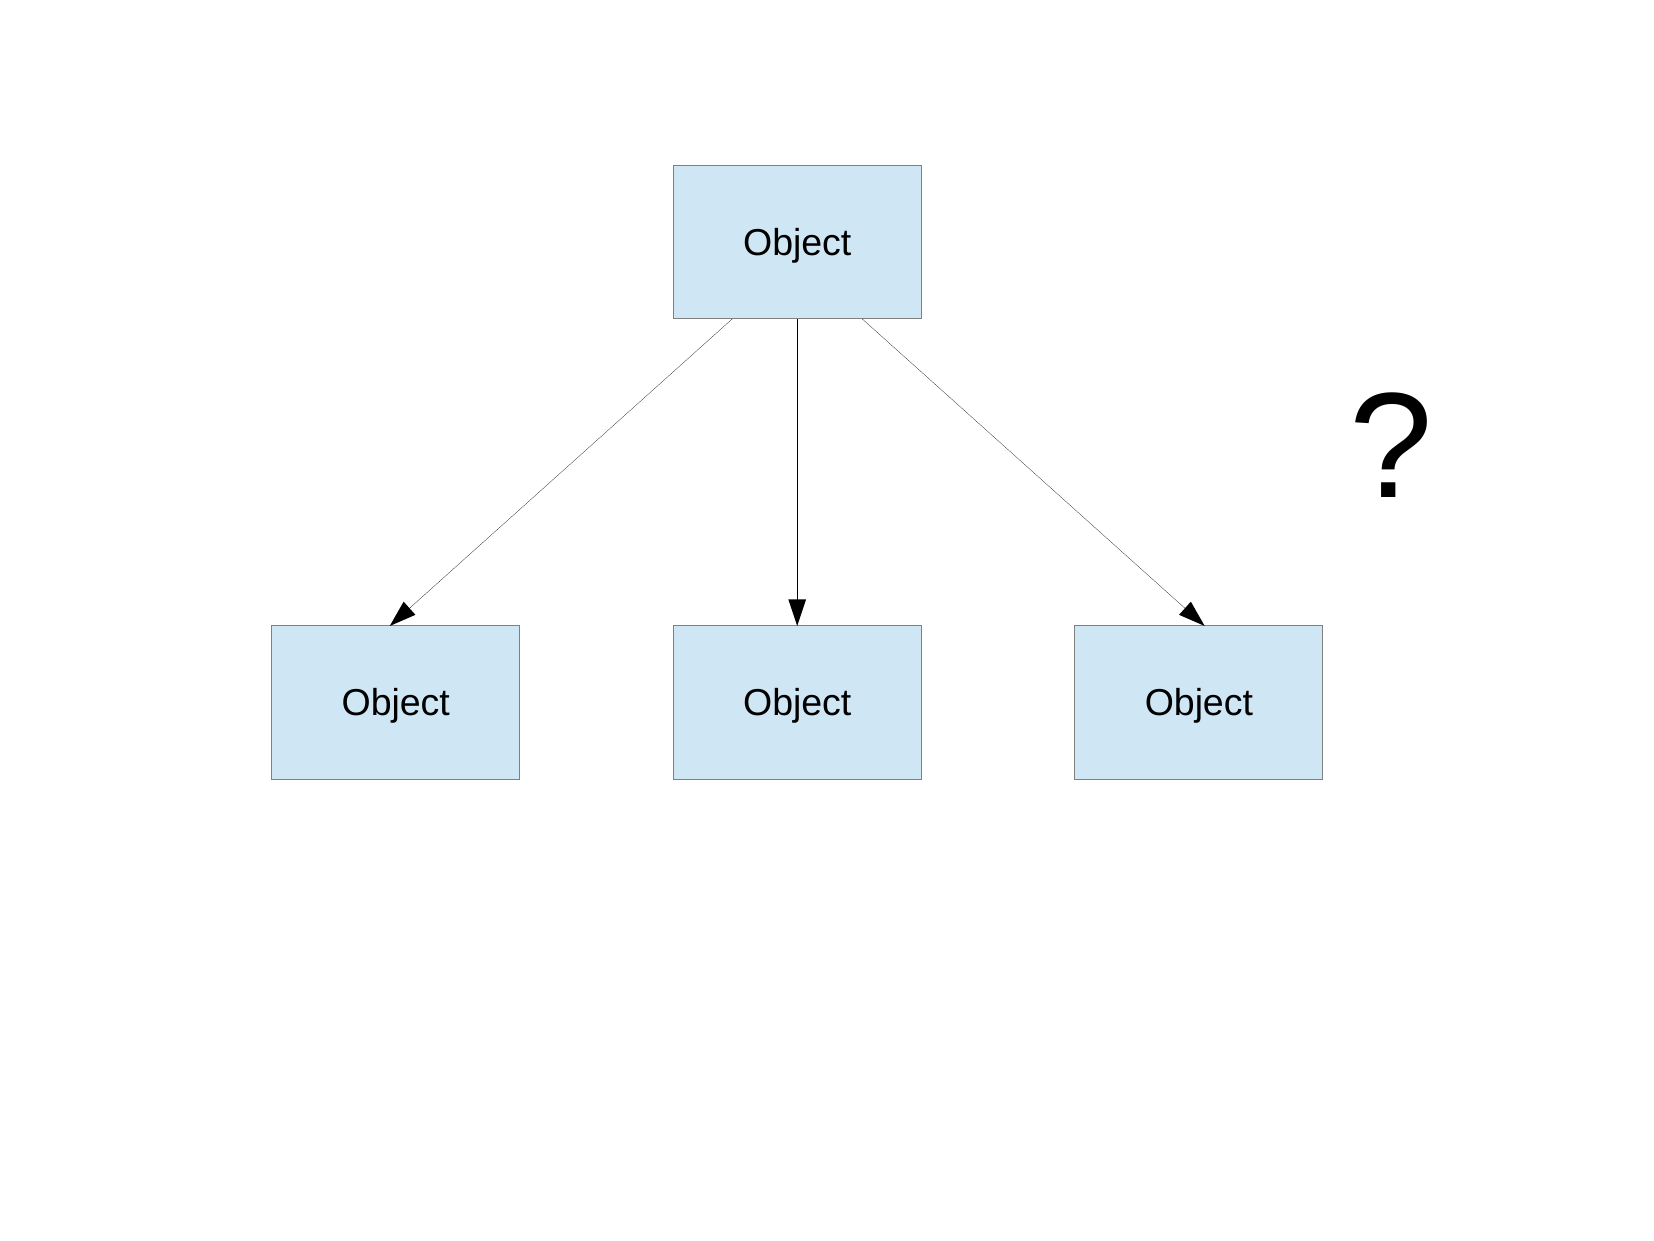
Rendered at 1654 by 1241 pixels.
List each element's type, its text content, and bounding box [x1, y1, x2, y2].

text_box Object [271, 625, 520, 780]
text_box Object [673, 625, 922, 780]
text_box Object [1074, 625, 1323, 780]
text_box ? [1334, 354, 1548, 537]
text_box Object [673, 165, 922, 319]
